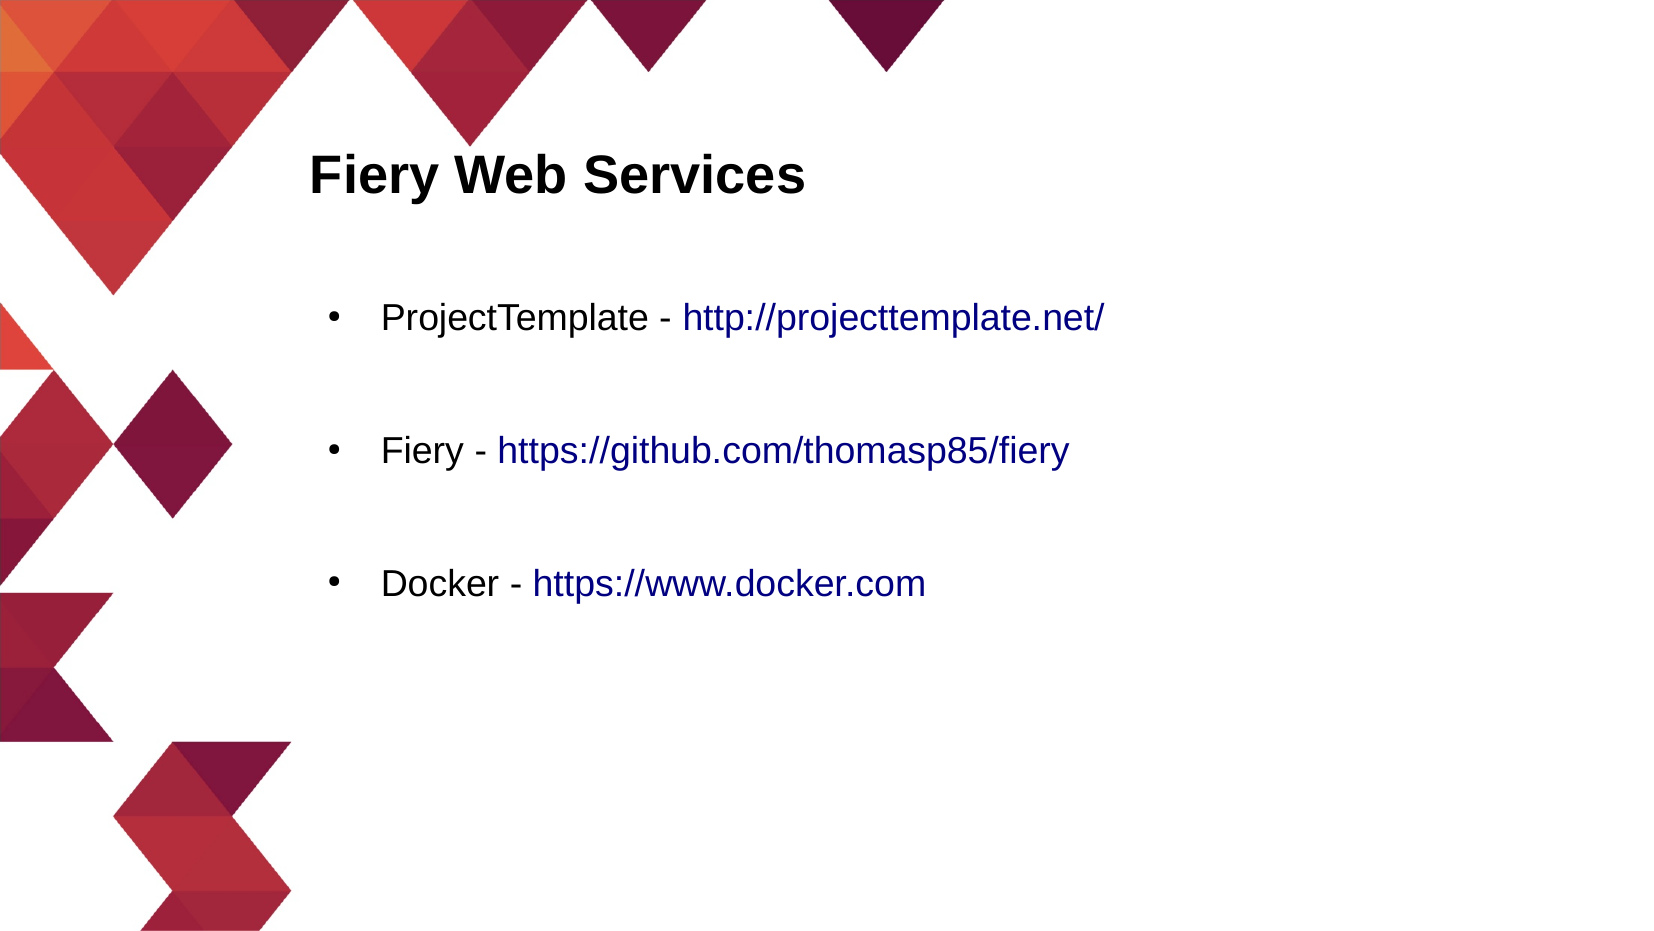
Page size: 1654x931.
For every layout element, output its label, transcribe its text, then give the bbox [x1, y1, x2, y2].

title Fiery Web Services [309, 116, 1504, 230]
list ProjectTemplate - http://projecttemplate.net/ Fiery - https://github.com/thomasp85/fiery Docker - https://www.docker.com [309, 230, 1504, 817]
picture [0, 0, 1654, 931]
